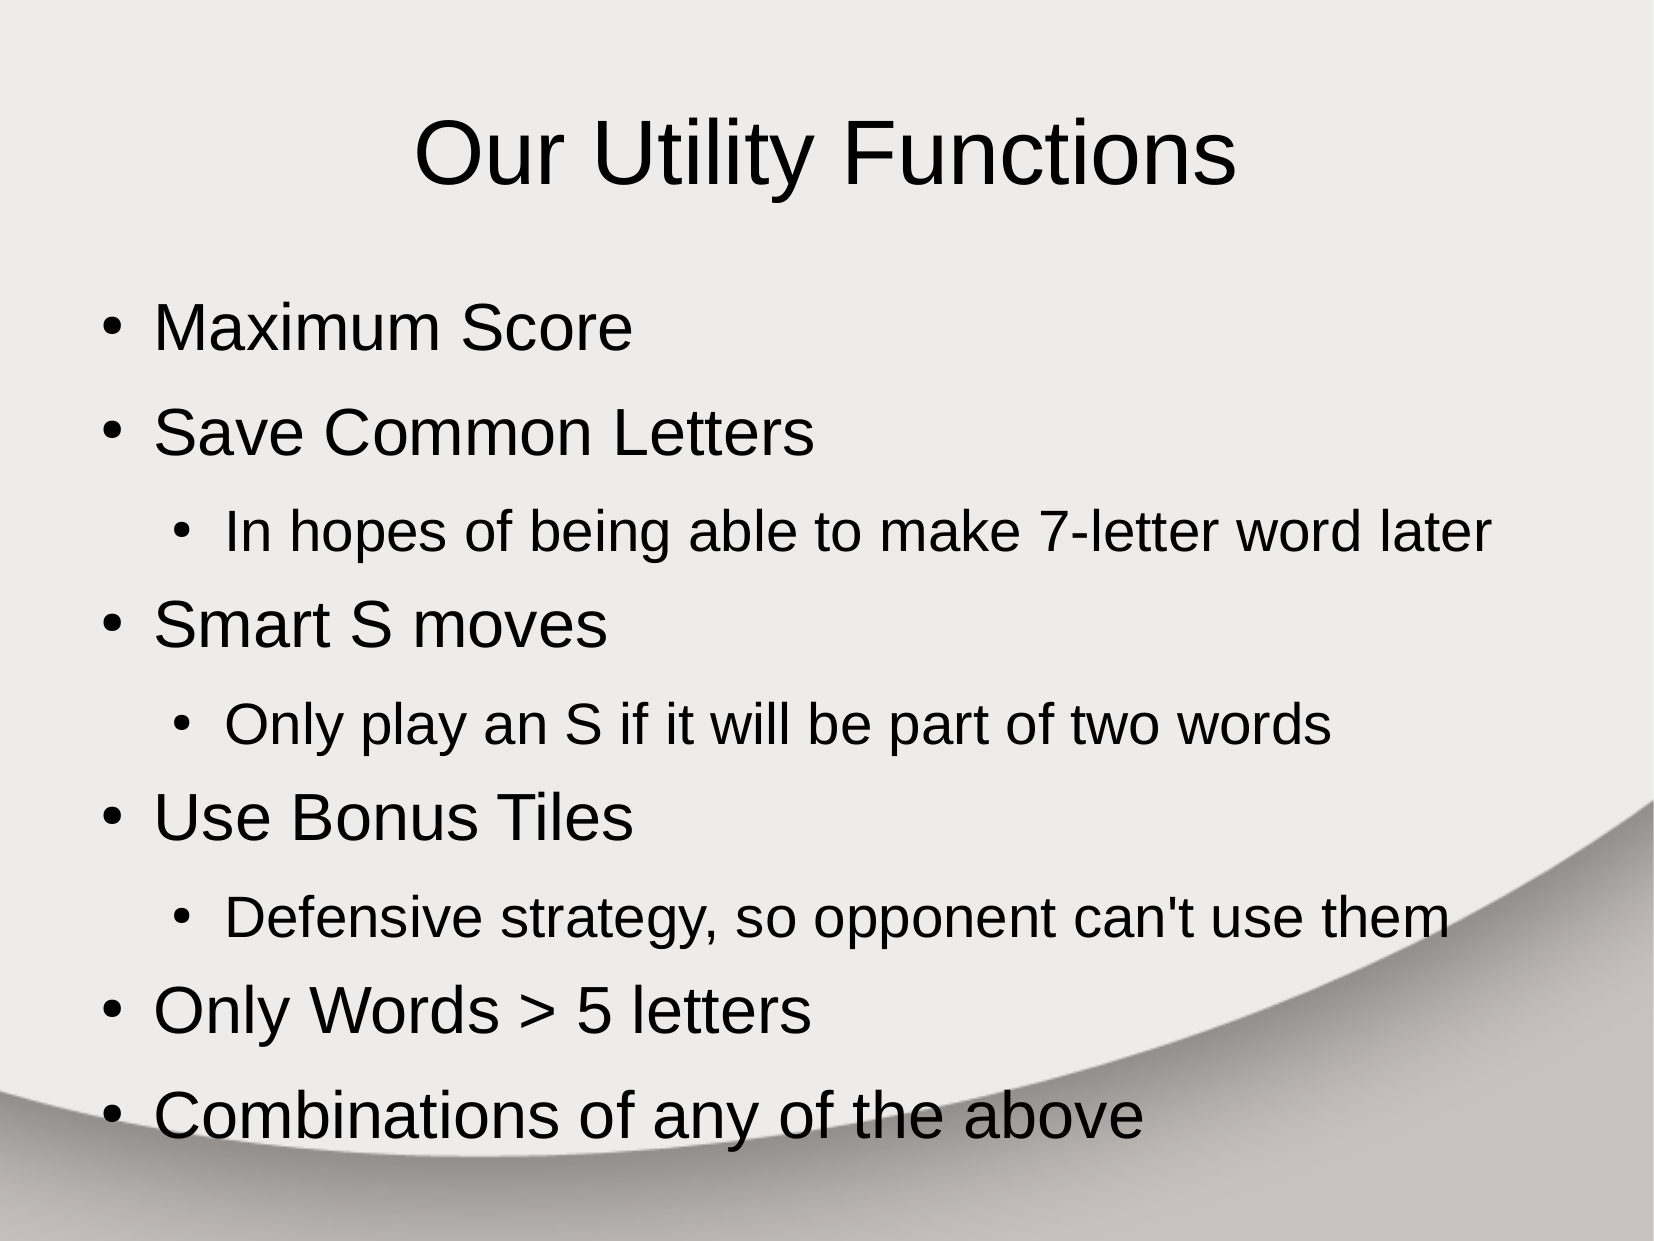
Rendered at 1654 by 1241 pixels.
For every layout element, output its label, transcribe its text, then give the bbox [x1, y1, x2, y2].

list Maximum Score Save Common Letters In hopes of being able to make 7-letter word later Smart S moves Only play an S if it will be part of two words Use Bonus Tiles Defensive strategy, so opponent can't use them Only Words > 5 letters Combinations of any of the above [82, 290, 1571, 1152]
picture [0, 0, 1654, 1241]
title Our Utility Functions [82, 56, 1571, 250]
